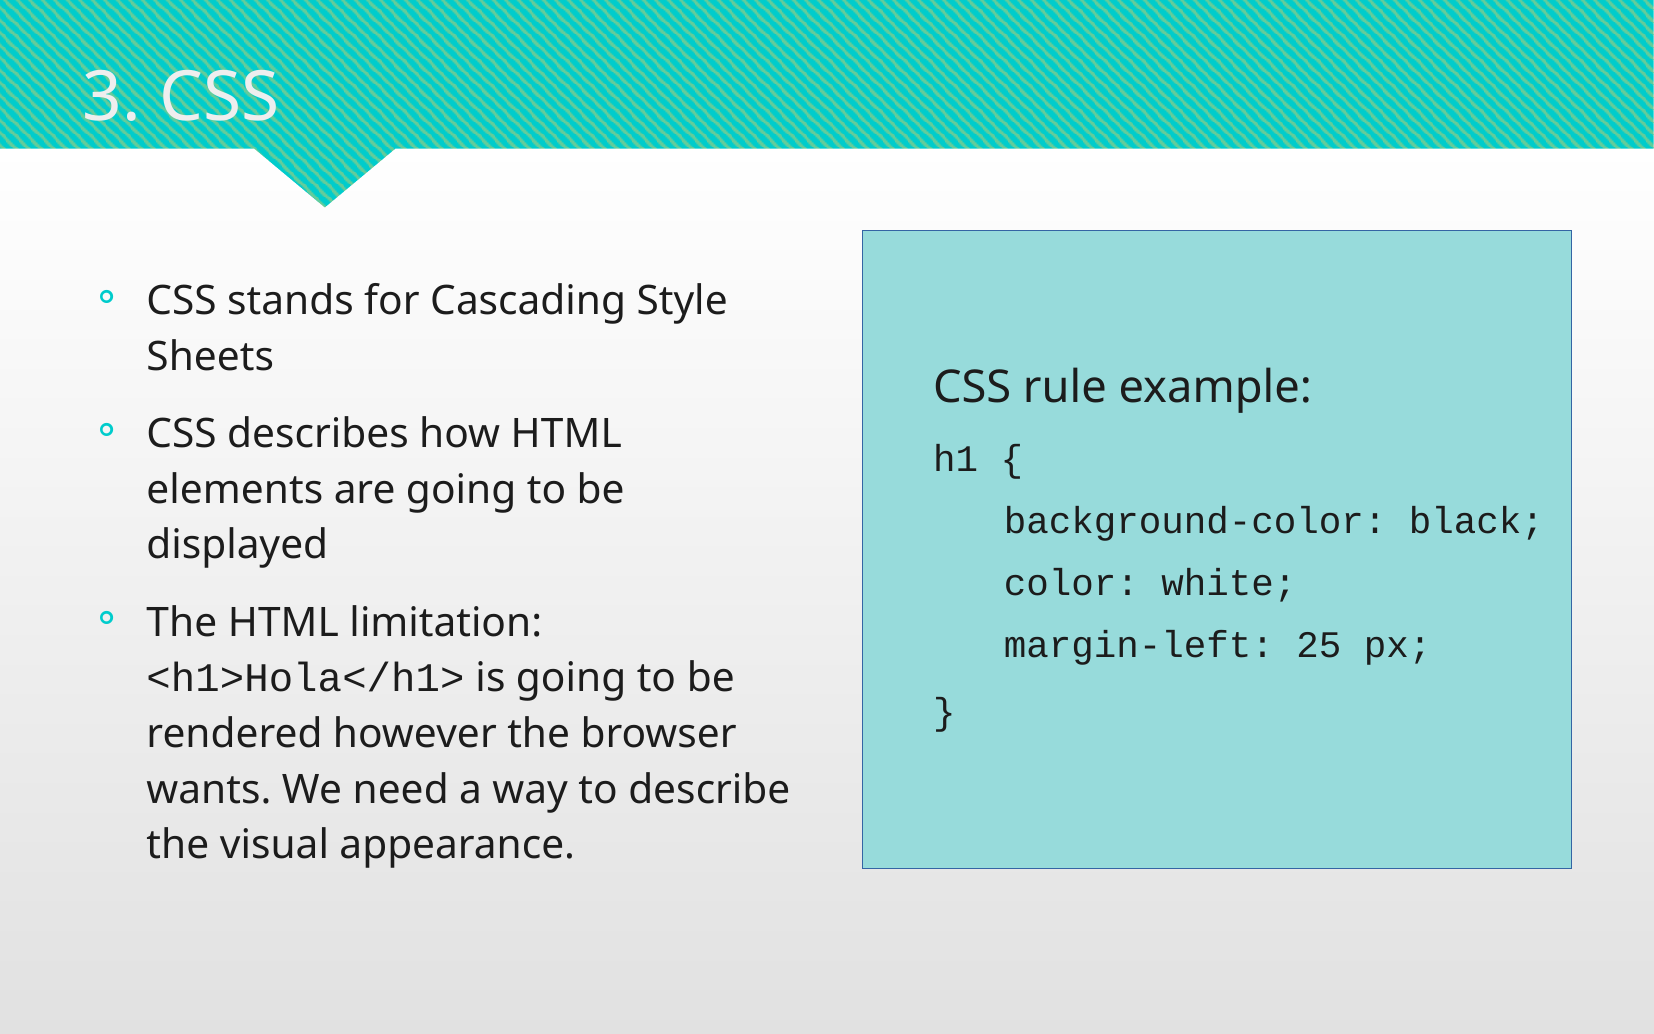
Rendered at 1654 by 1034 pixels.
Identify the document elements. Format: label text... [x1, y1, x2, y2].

list CSS stands for Cascading Style Sheets CSS describes how HTML elements are going to be displayed The HTML limitation: <h1>Hola</h1> is going to be rendered however the browser wants. We need a way to describe the visual appearance. [82, 271, 809, 871]
title 3. CSS [82, 6, 1571, 180]
text_box [862, 230, 1572, 353]
picture [0, 0, 1654, 149]
list CSS rule example: h1 { background-color: black; color: white; margin-left: 25 px; } [862, 353, 1572, 954]
picture [293, 180, 356, 206]
